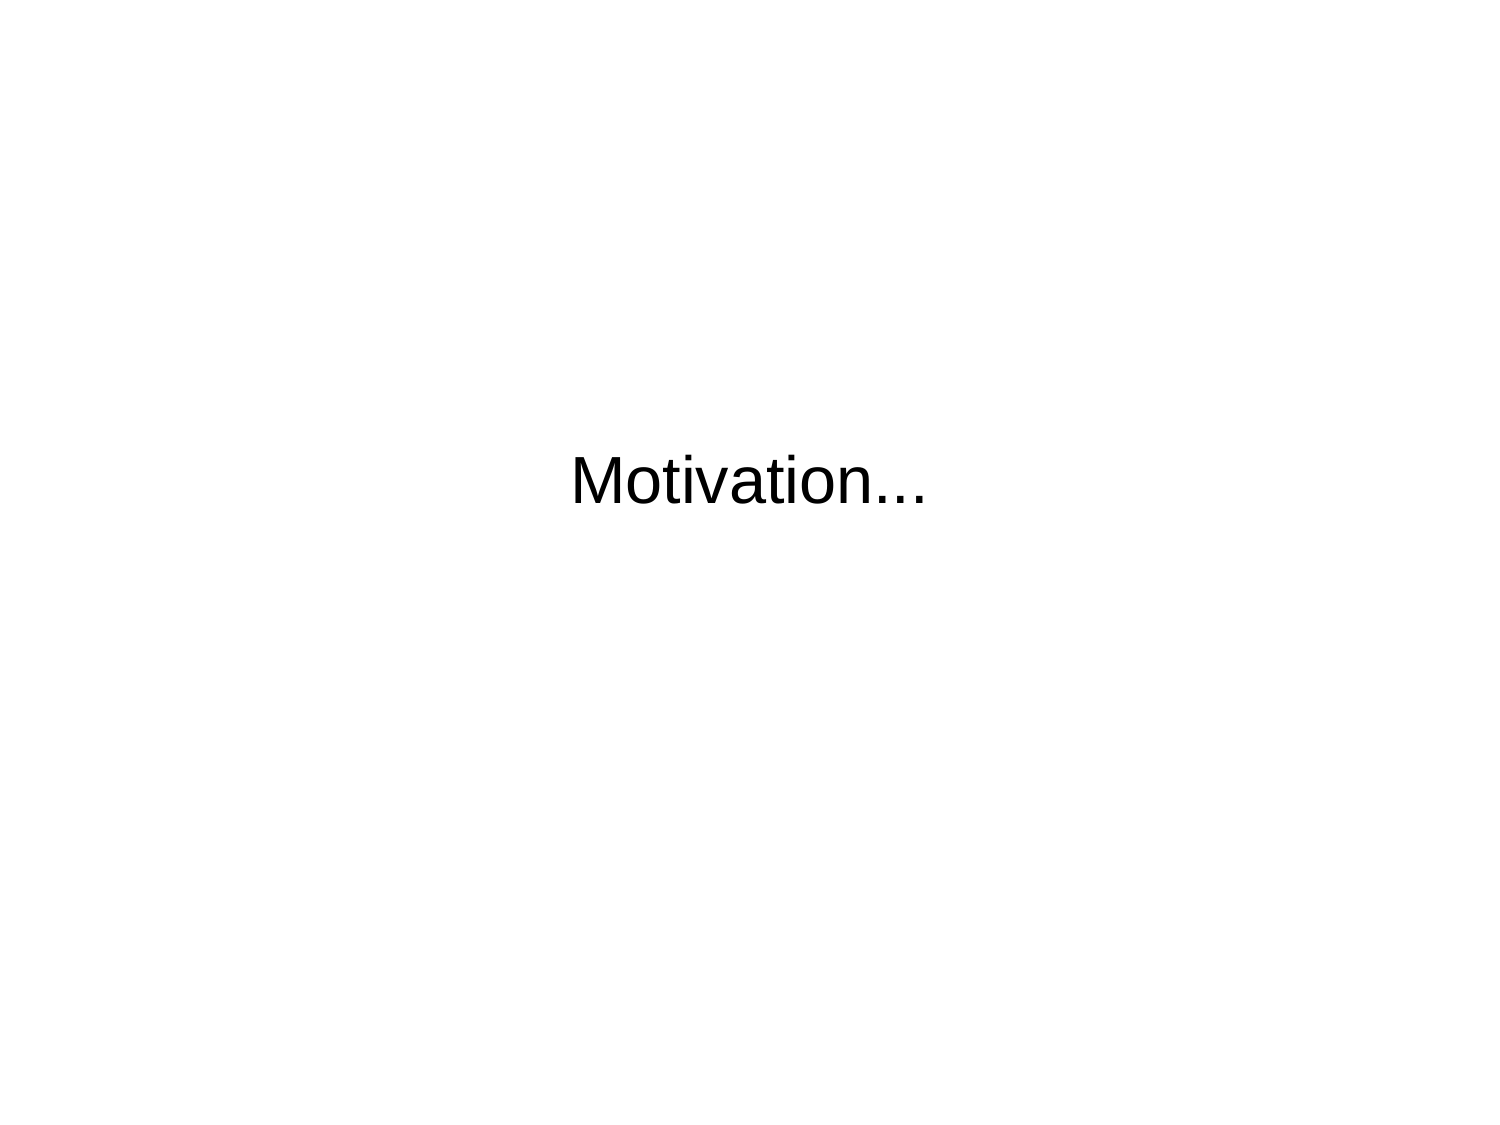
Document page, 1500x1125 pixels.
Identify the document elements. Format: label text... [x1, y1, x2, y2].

subtitle Motivation... [75, 44, 1425, 916]
